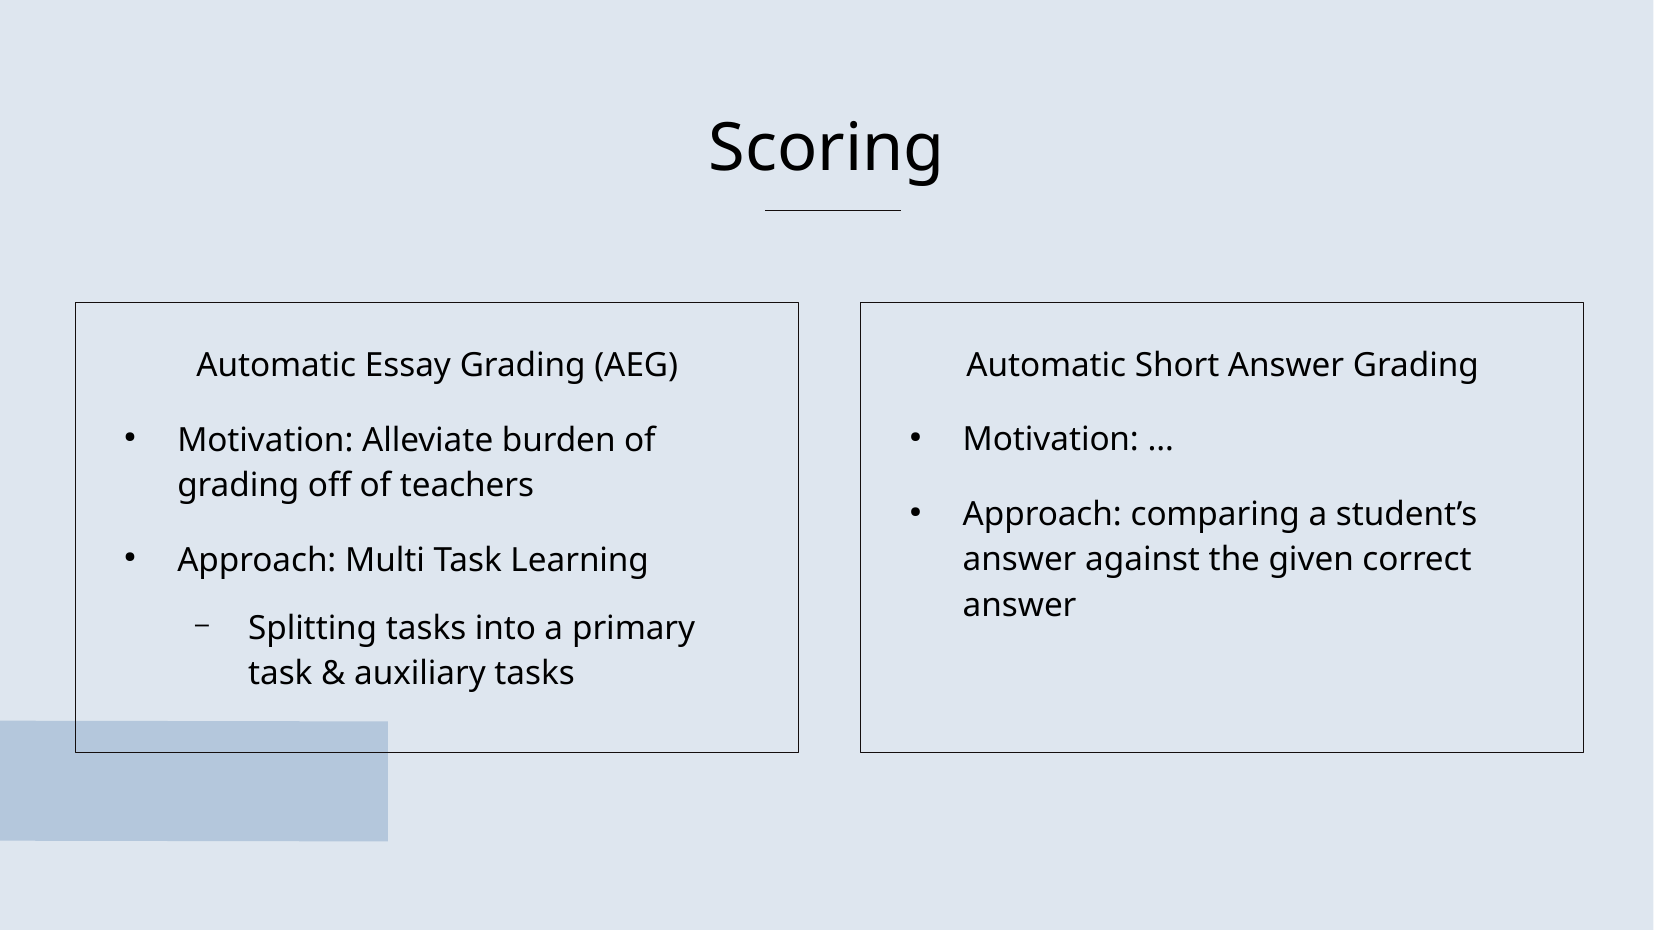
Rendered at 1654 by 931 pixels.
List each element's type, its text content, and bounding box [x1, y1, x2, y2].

text_box [860, 302, 1584, 753]
list Automatic Short Answer Grading Motivation: … Approach: comparing a student’s answer against the given correct answer [891, 340, 1555, 793]
list Automatic Essay Grading (AEG) Motivation: Alleviate burden of grading off of teachers Approach: Multi Task Learning Splitting tasks into a primary task & auxiliary tasks [106, 340, 769, 793]
title Scoring [82, 66, 1571, 222]
text_box [0, 302, 799, 842]
